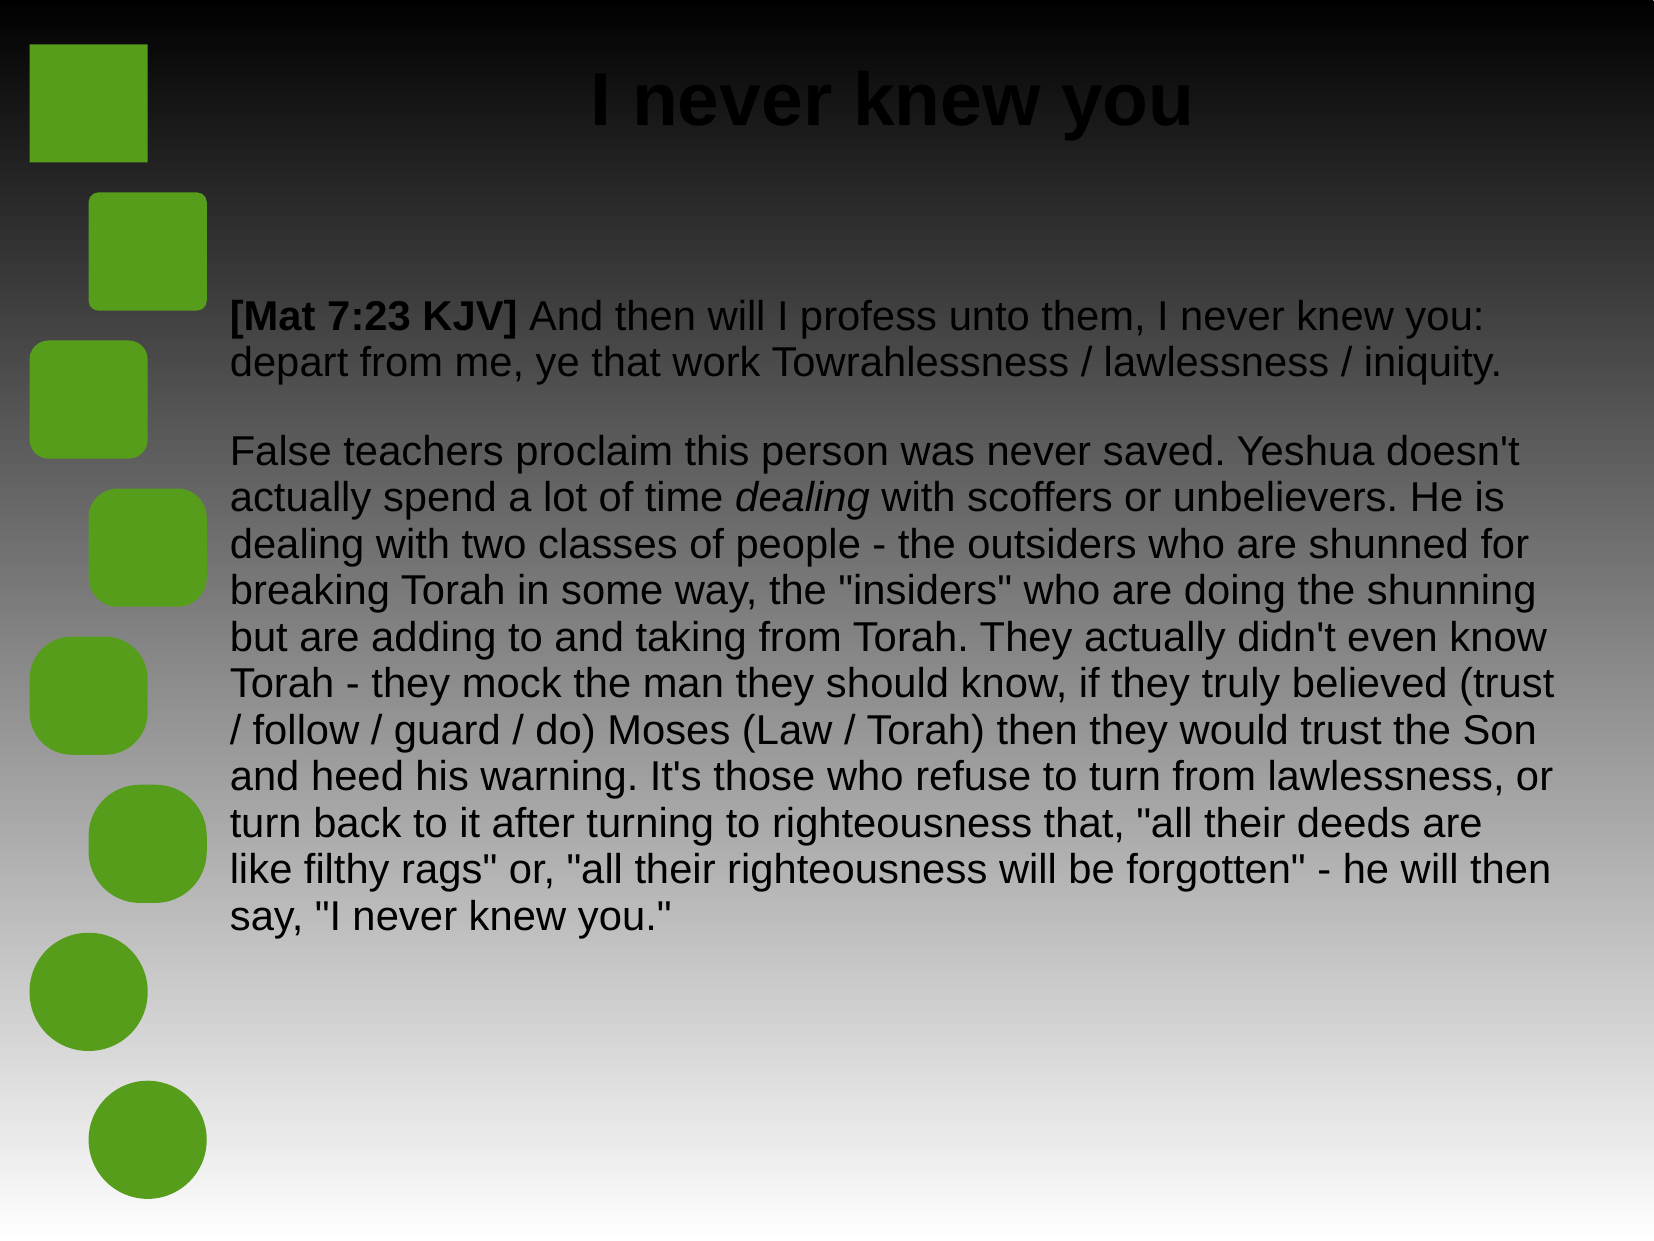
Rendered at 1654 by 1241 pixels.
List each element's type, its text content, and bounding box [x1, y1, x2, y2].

title I never knew you [214, 49, 1571, 236]
list [Mat 7:23 KJV] And then will I profess unto them, I never knew you: depart from me, ye that work Towrahlessness / lawlessness / iniquity. False teachers proclaim this person was never saved. Yeshua doesn't actually spend a lot of time dealing with scoffers or unbelievers. He is dealing with two classes of people - the outsiders who are shunned for breaking Torah in some way, the "insiders" who are doing the shunning but are adding to and taking from Torah. They actually didn't even know Torah - they mock the man they should know, if they truly believed (trust / follow / guard / do) Moses (Law / Torah) then they would trust the Son and heed his warning. It's those who refuse to turn from lawlessness, or turn back to it after turning to righteousness that, "all their deeds are like filthy rags" or, "all their righteousness will be forgotten" - he will then say, "I never knew you." [214, 285, 1571, 1191]
